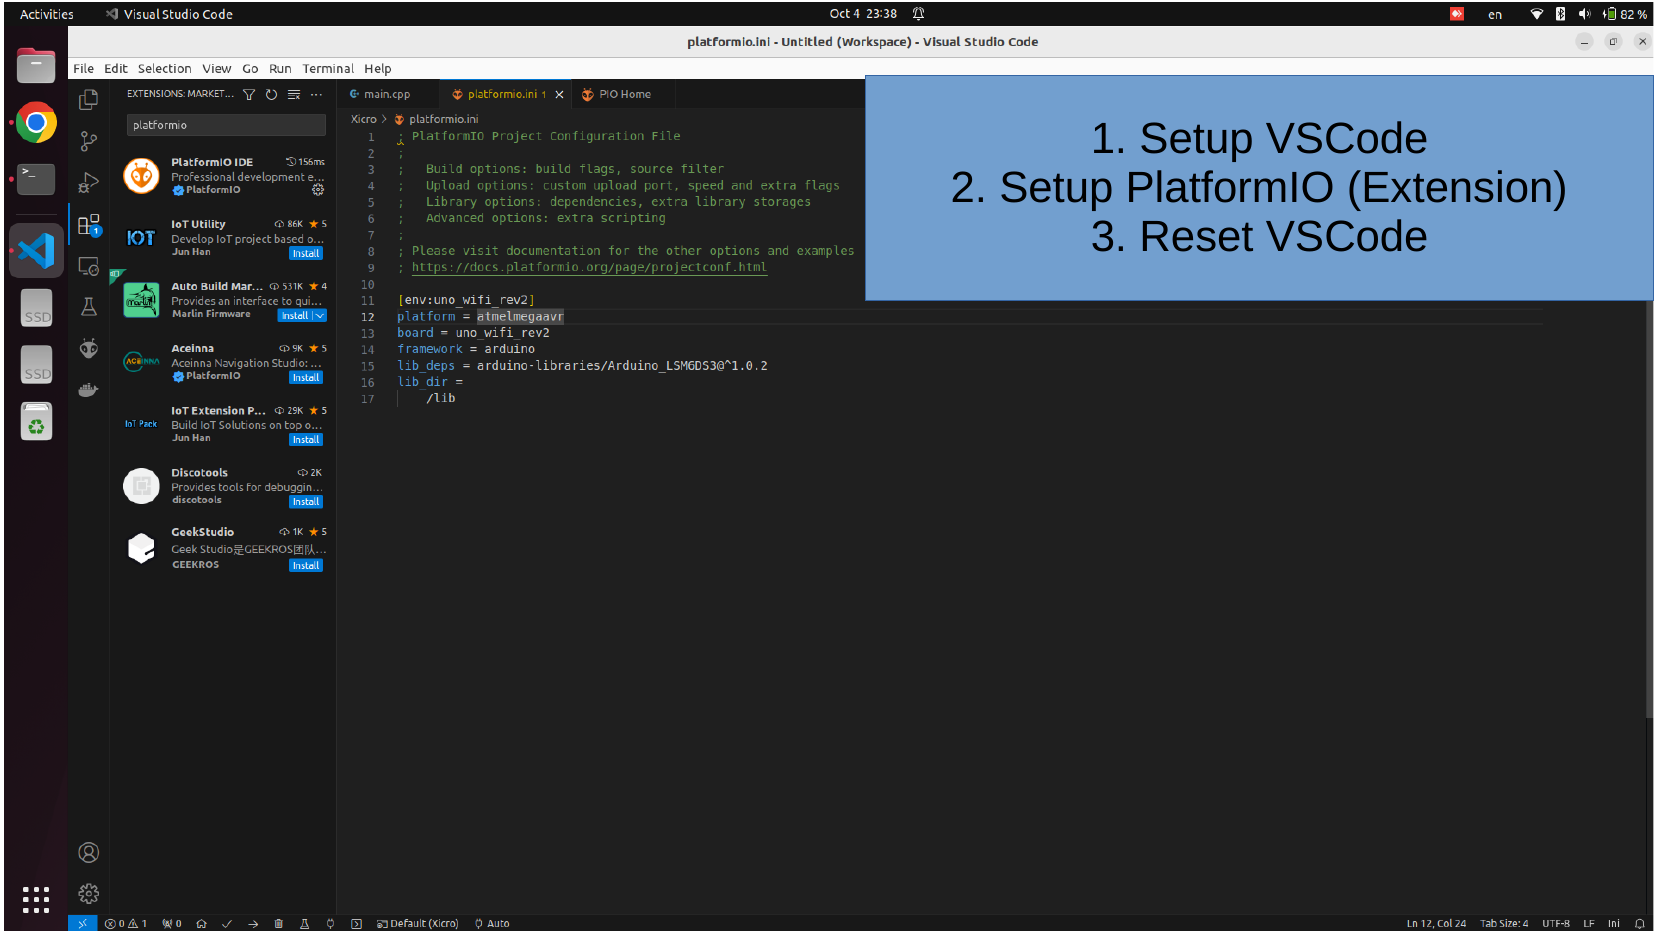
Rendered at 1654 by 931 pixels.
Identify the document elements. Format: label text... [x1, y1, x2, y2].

text_box 1. Setup VSCode 2. Setup PlatformIO (Extension) 3. Reset VSCode [865, 75, 1654, 301]
picture [4, 2, 1654, 931]
